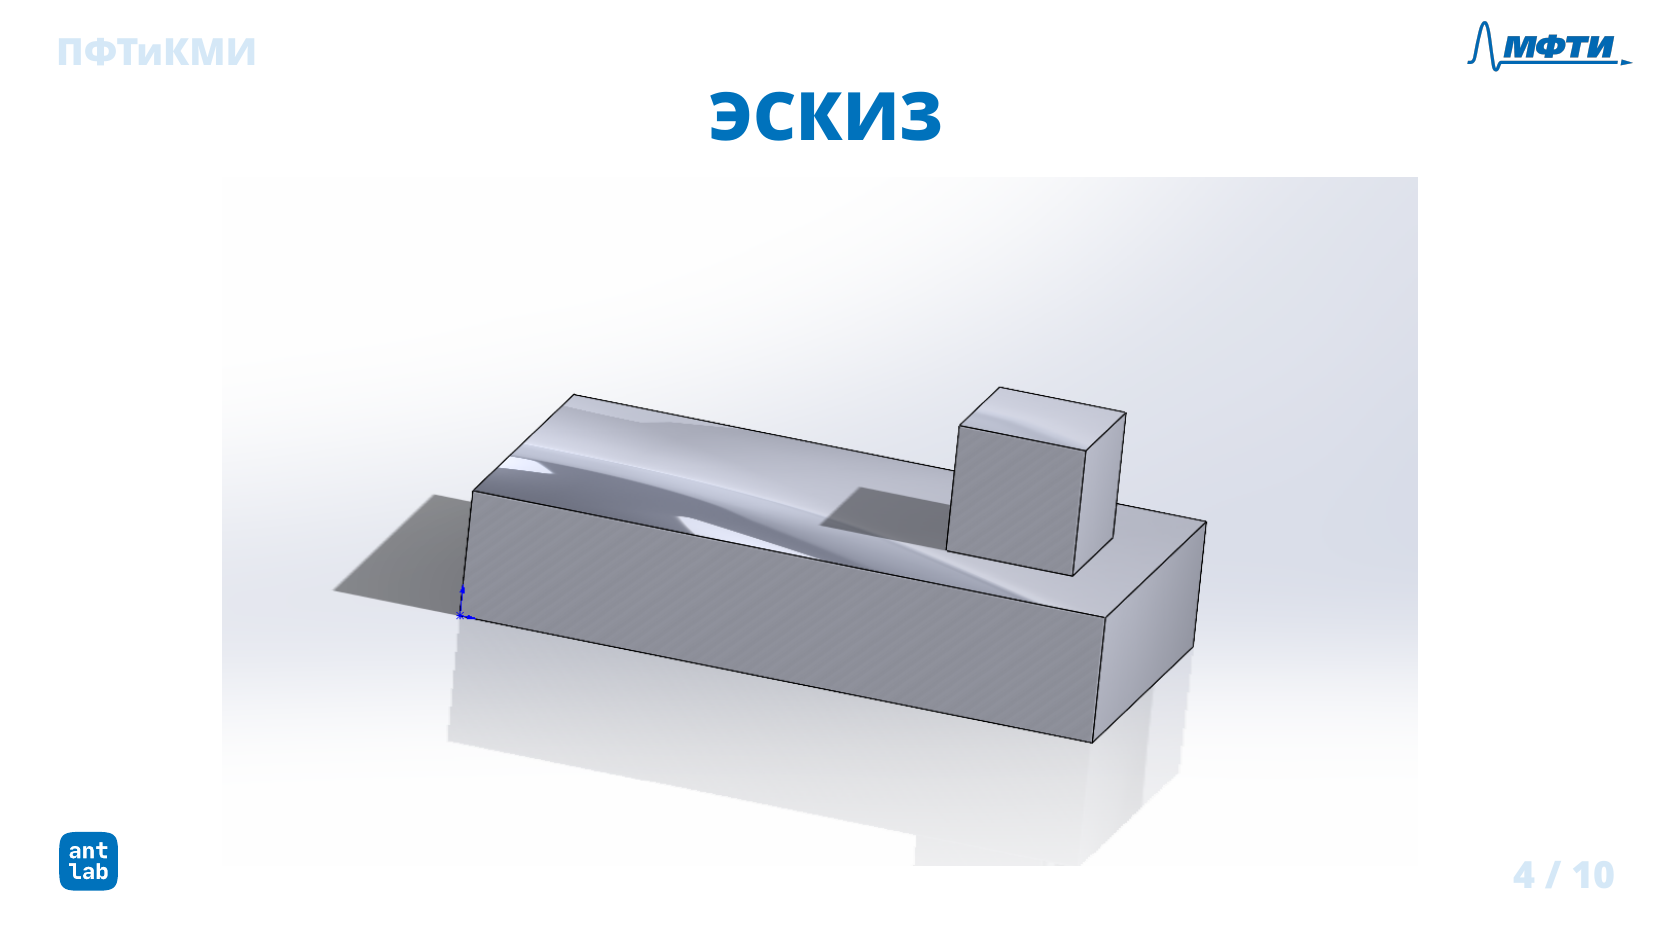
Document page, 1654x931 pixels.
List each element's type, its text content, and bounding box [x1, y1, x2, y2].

picture [1446, 0, 1654, 93]
picture [222, 177, 1418, 866]
title ЭСКИЗ [82, 37, 1571, 193]
